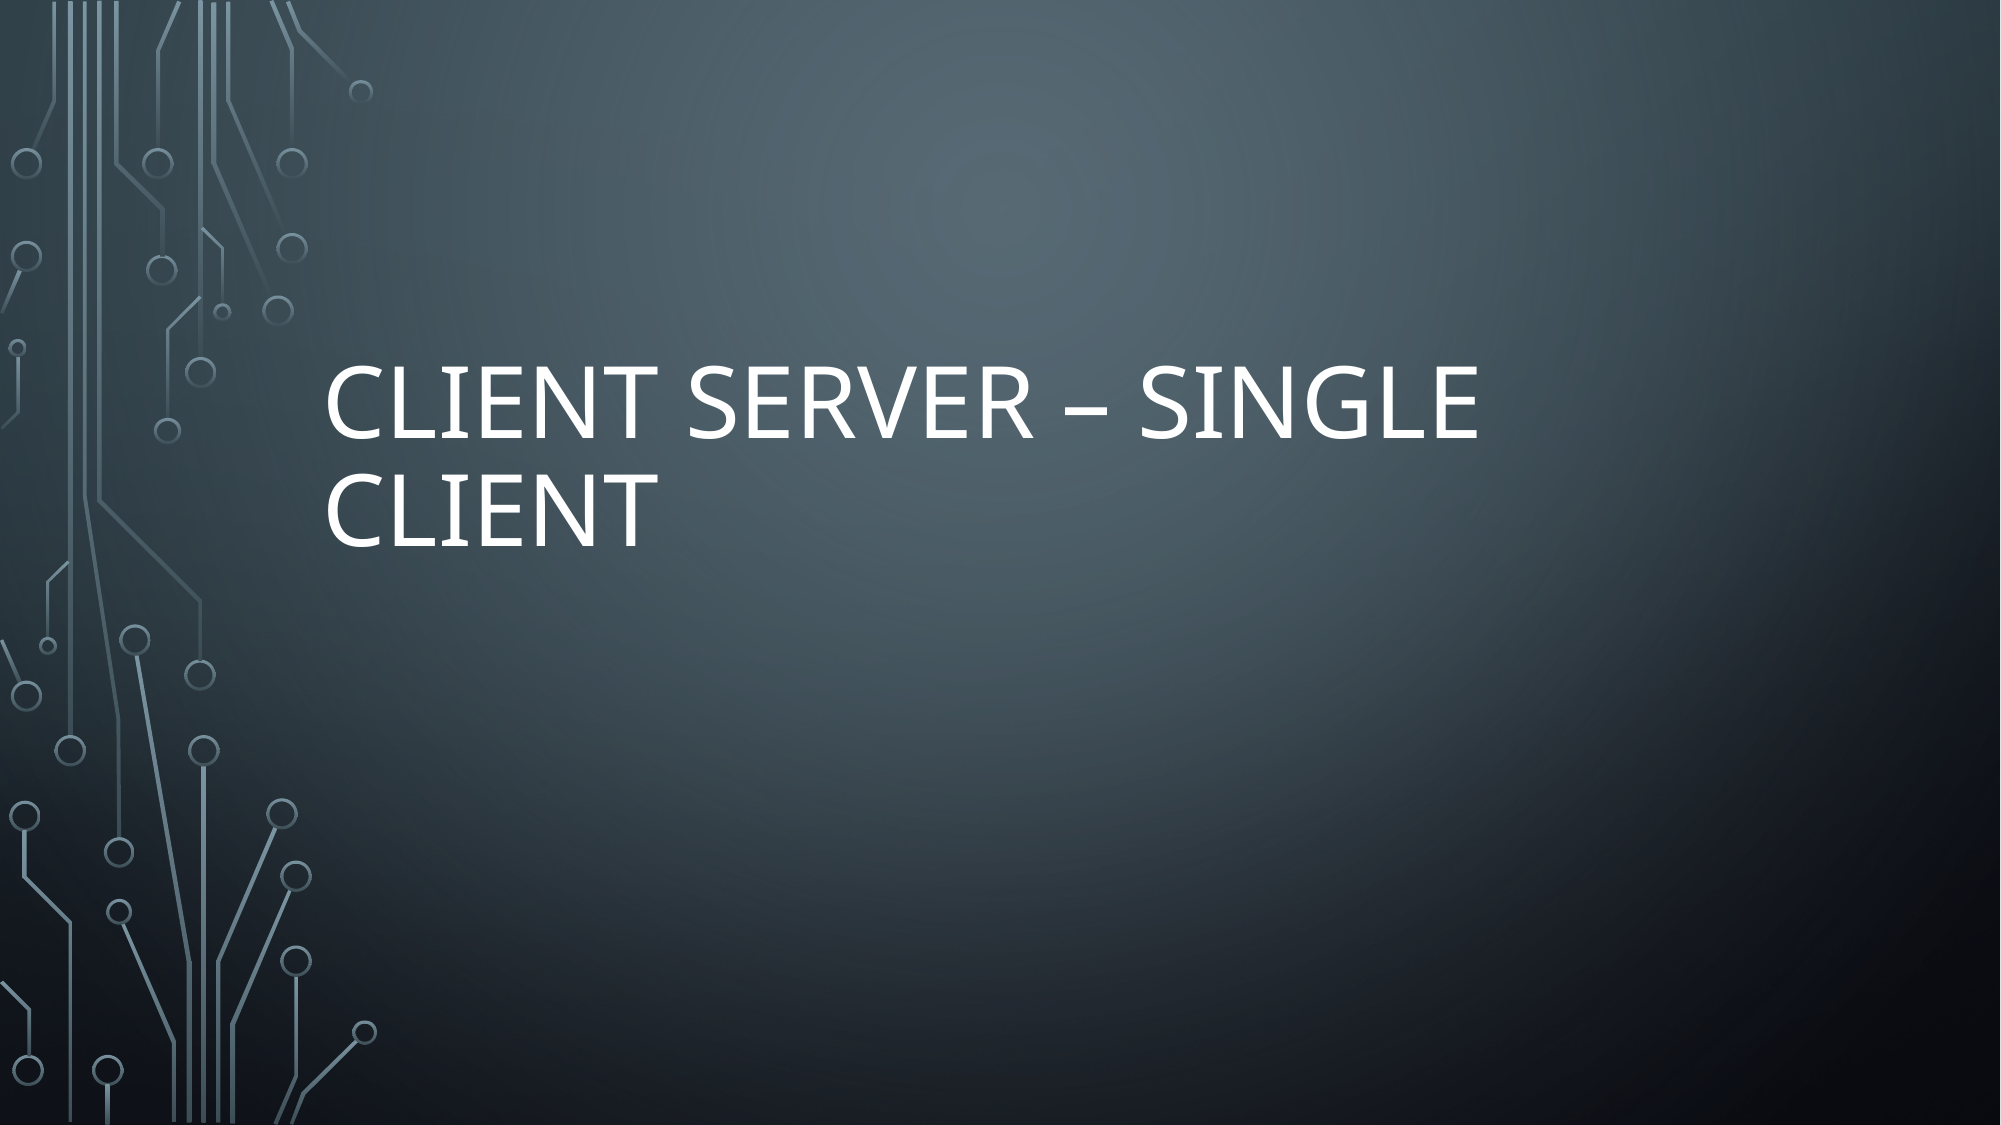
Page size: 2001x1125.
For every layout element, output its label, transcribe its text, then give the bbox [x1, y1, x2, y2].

title Client server – single client [307, 184, 1750, 576]
